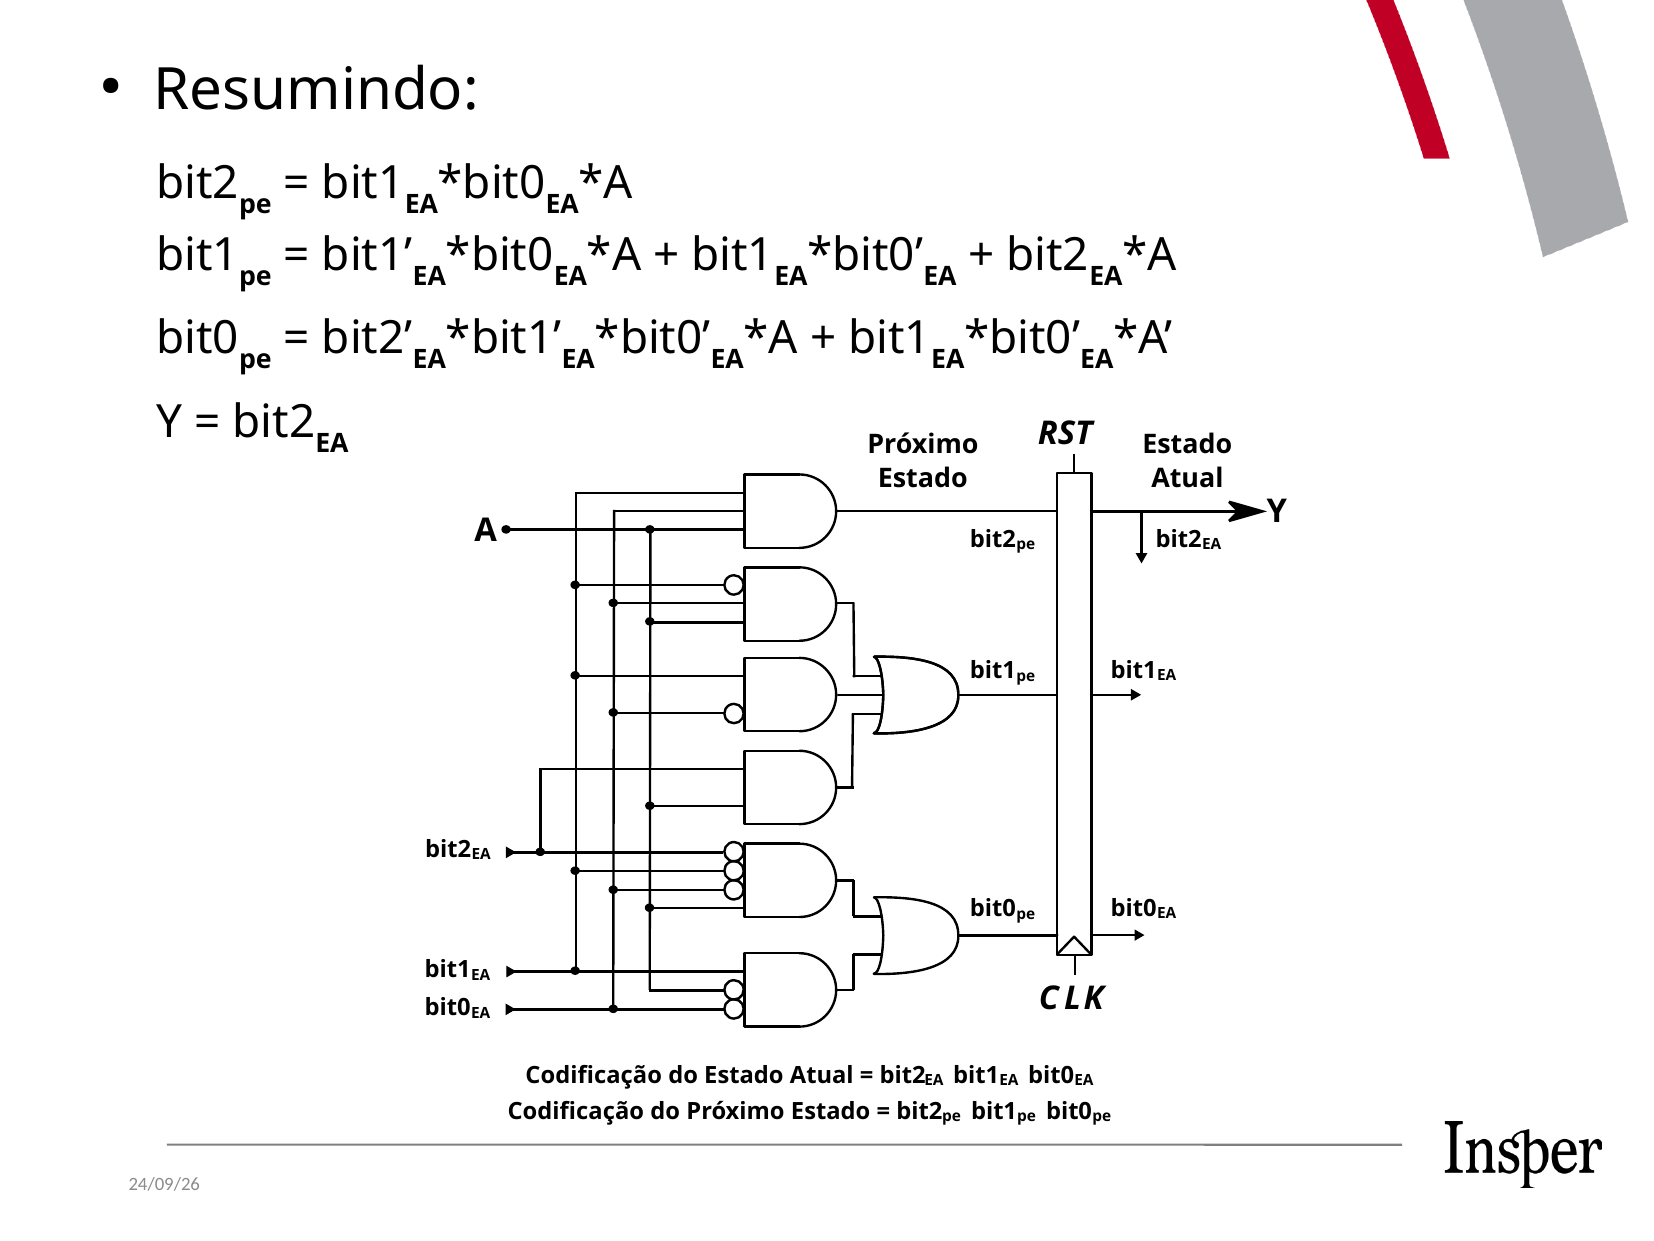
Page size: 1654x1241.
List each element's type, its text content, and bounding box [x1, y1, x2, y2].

list Resumindo: [82, 59, 1571, 1123]
text_box bit2pe = bit1EA*bit0EA*A bit1pe = bit1’EA*bit0EA*A + bit1EA*bit0’EA + bit2EA*A bit0pe = bit2’EA*bit1’EA*bit0’EA*A + bit1EA*bit0’EA*A’ Y = bit2EA [141, 141, 1560, 447]
picture [414, 407, 1304, 1140]
